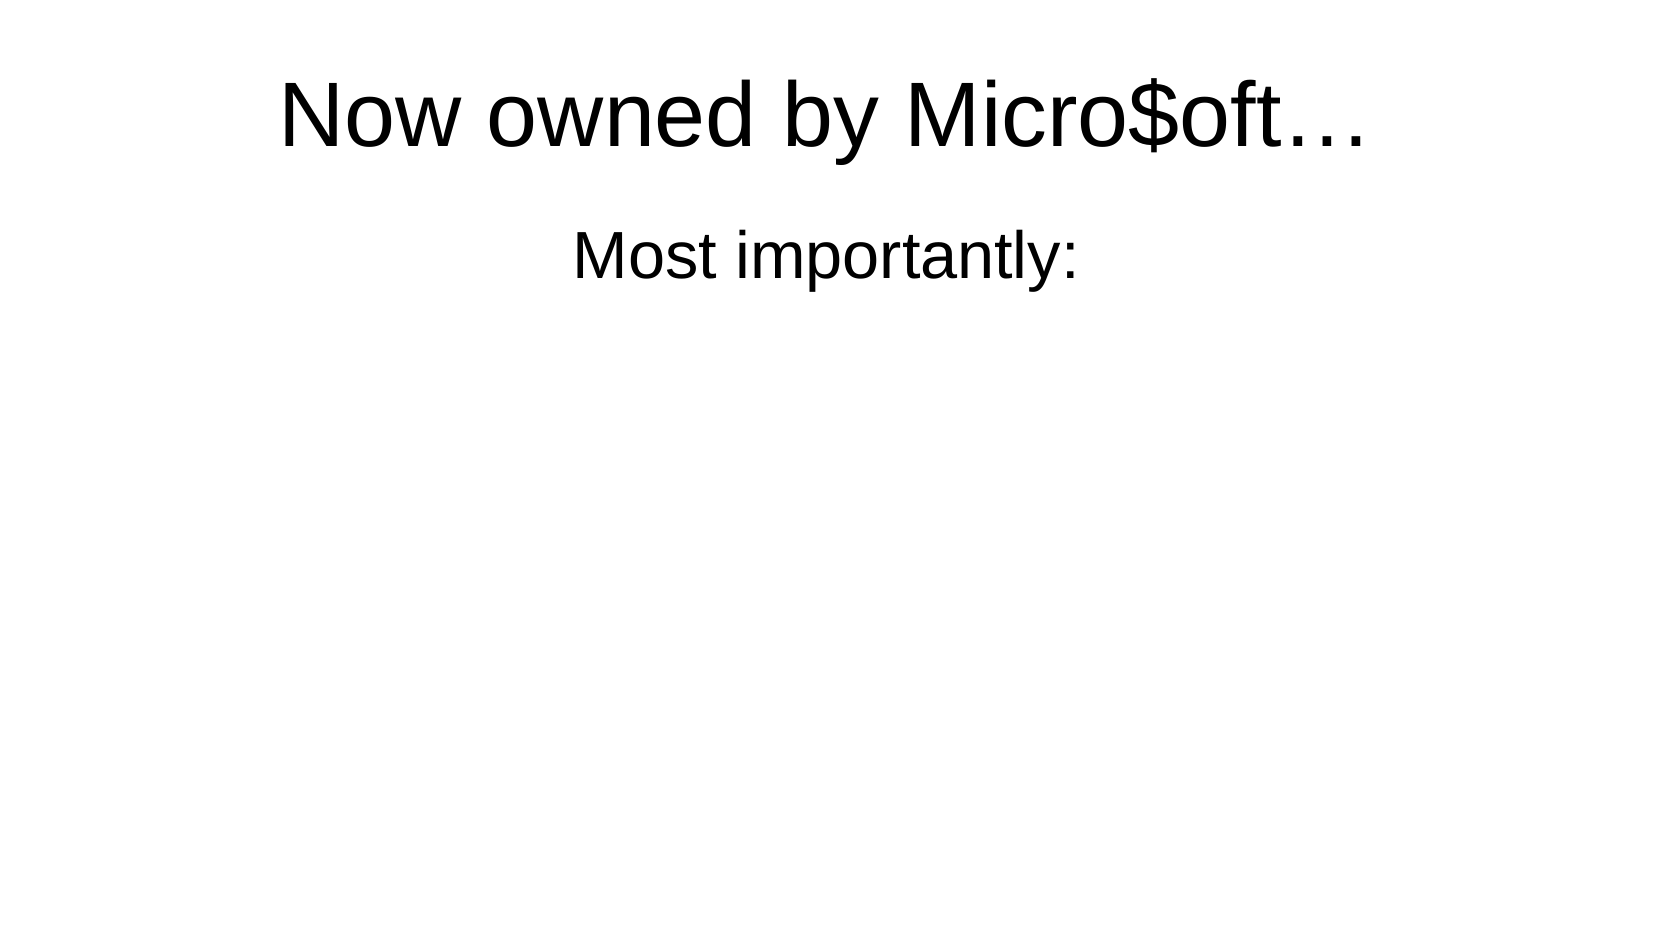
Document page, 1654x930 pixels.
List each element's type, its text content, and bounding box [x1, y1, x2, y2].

list Most importantly: [82, 217, 1571, 757]
title Now owned by Micro$oft… [82, 37, 1571, 193]
